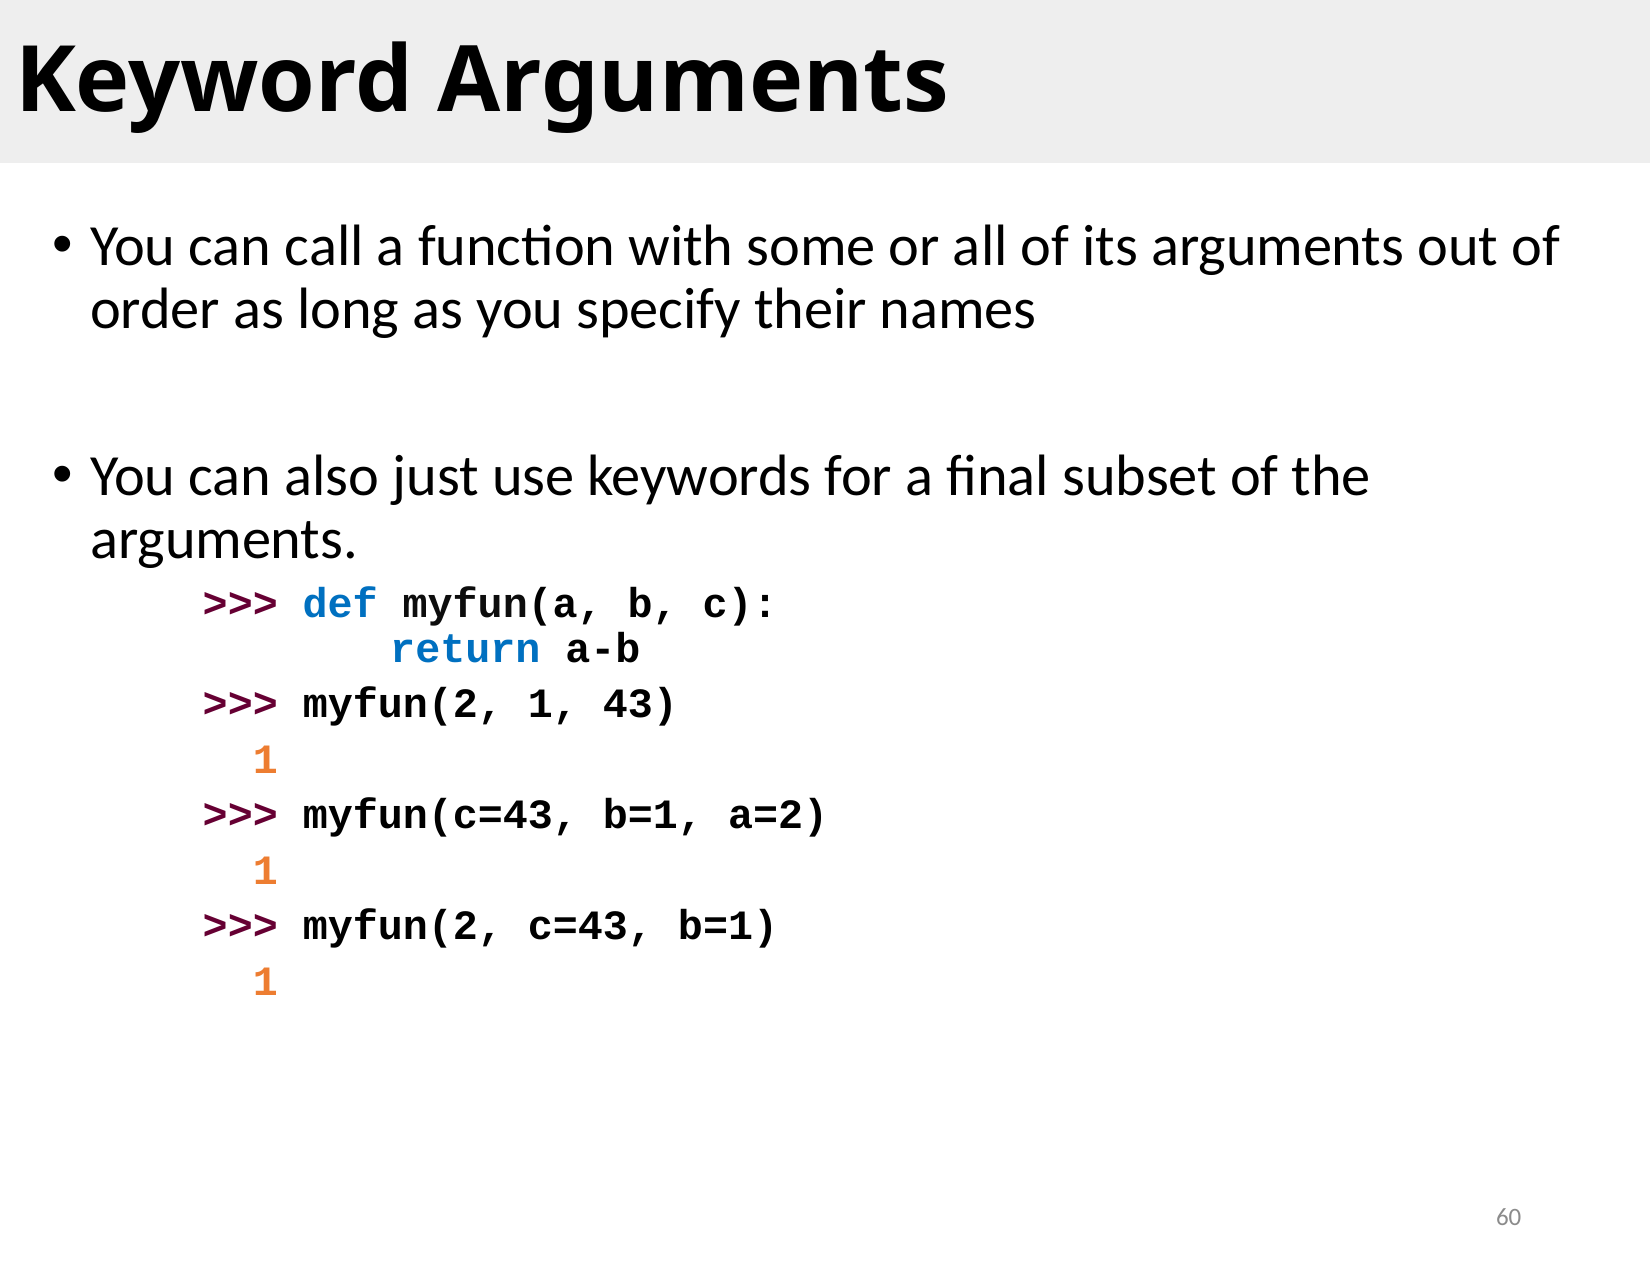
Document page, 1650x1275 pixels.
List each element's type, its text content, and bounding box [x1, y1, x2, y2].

list You can call a function with some or all of its arguments out of order as long as you specify their names You can also just use keywords for a final subset of the arguments. >>> def myfun(a, b, c): return a-b >>> myfun(2, 1, 43) 1 >>> myfun(c=43, b=1, a=2) 1 >>> myfun(2, c=43, b=1) 1 [37, 207, 1595, 1275]
title Keyword Arguments [0, 0, 1650, 163]
